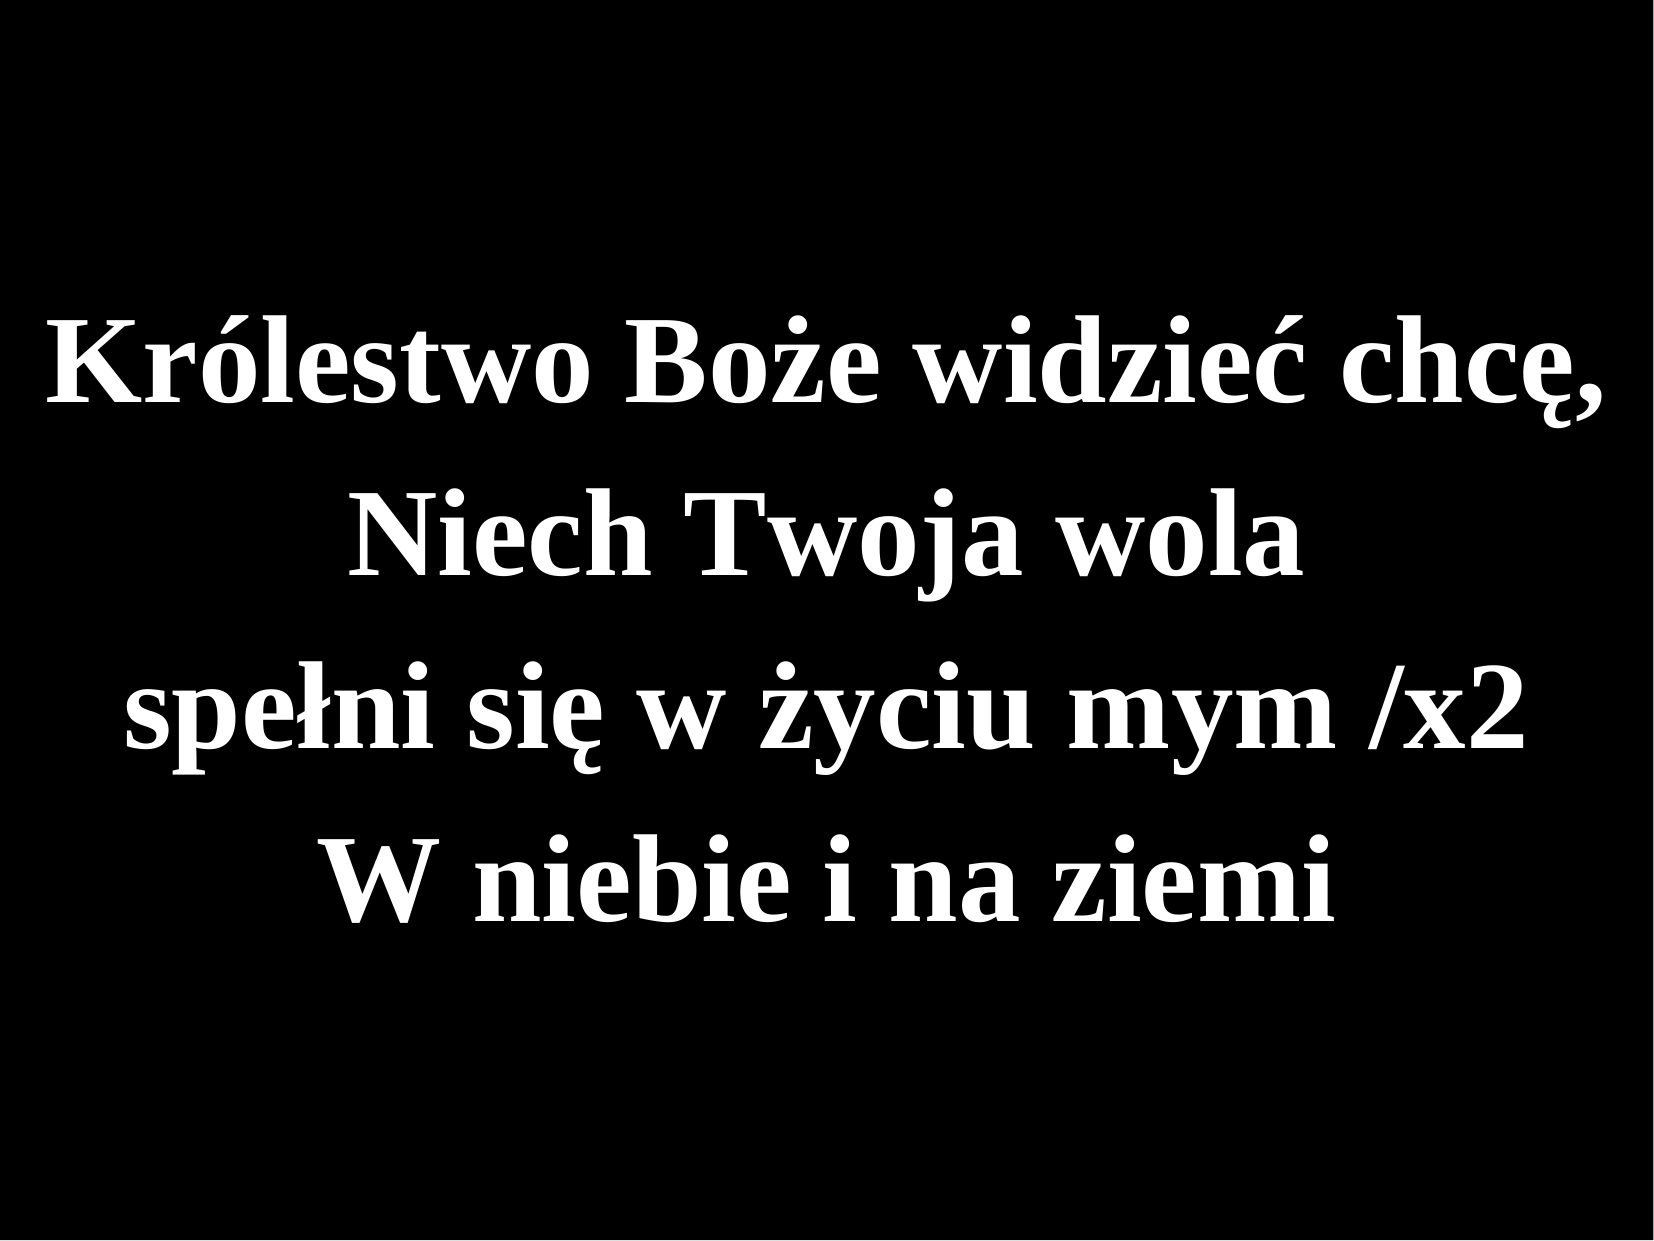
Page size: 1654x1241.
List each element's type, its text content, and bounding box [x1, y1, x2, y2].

title Królestwo Boże widzieć chcę, ppp Niech Twoja wola ppp spełni się w życiu mym /x2 ppp W niebie i na ziemi [0, 0, 1654, 1241]
